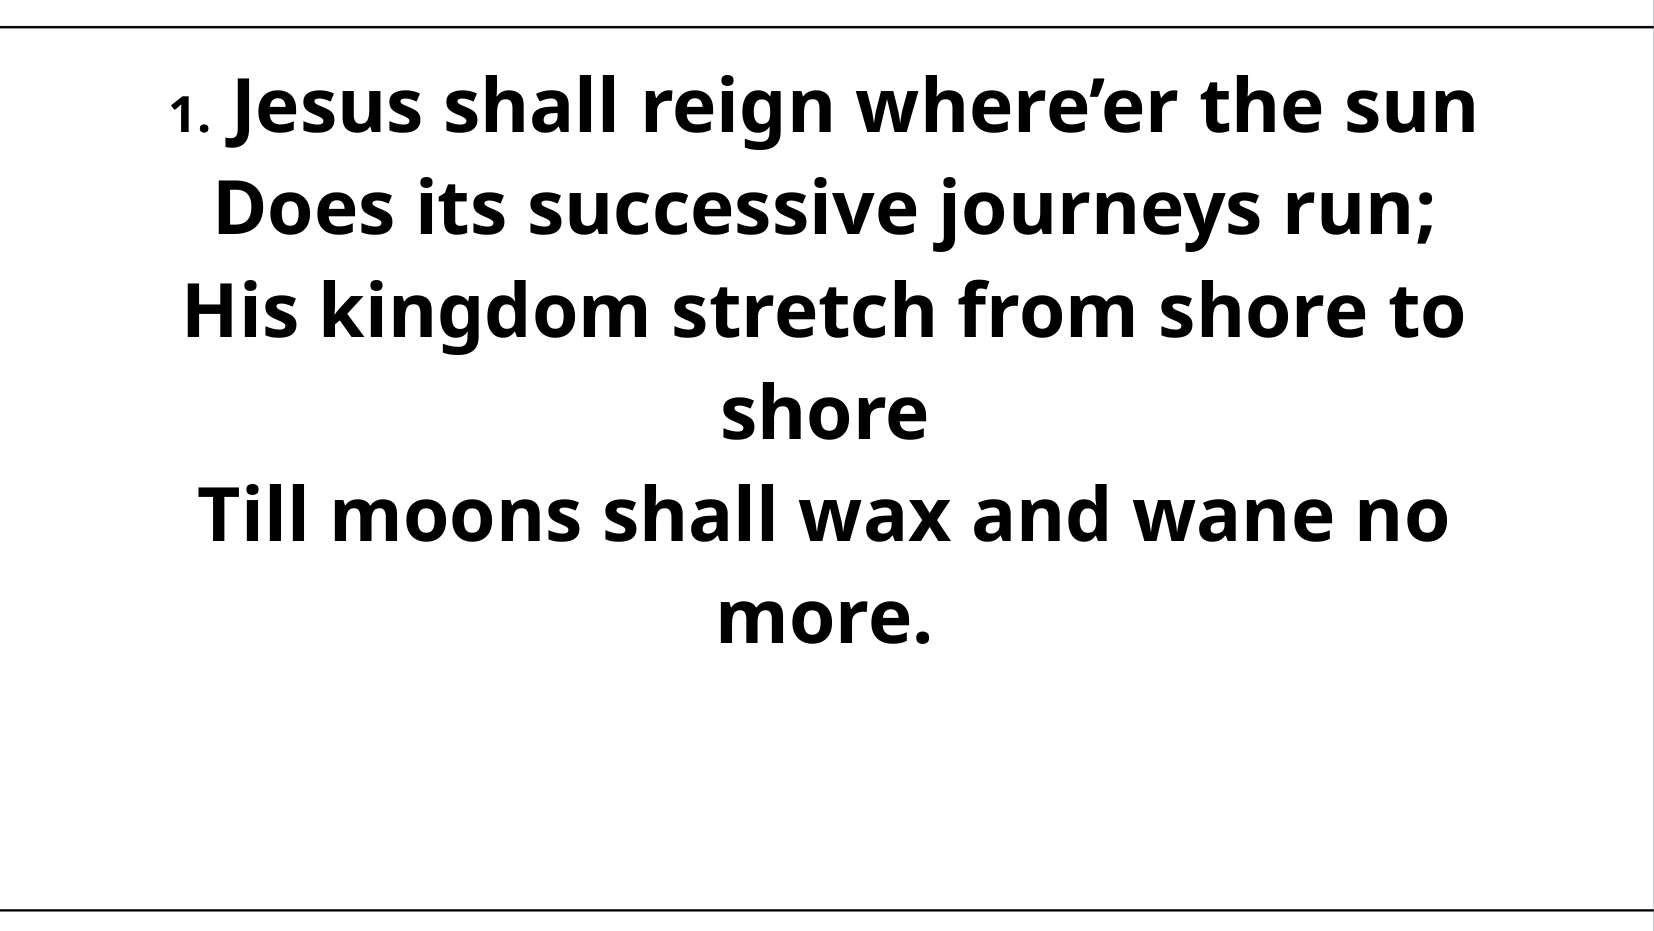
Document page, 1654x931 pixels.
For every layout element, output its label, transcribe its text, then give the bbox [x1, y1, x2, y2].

picture [0, 0, 1654, 931]
text_box 1. Jesus shall reign where’er the sun Does its successive journeys run; His kingdom stretch from shore to shore Till moons shall wax and wane no more. [90, 45, 1561, 460]
